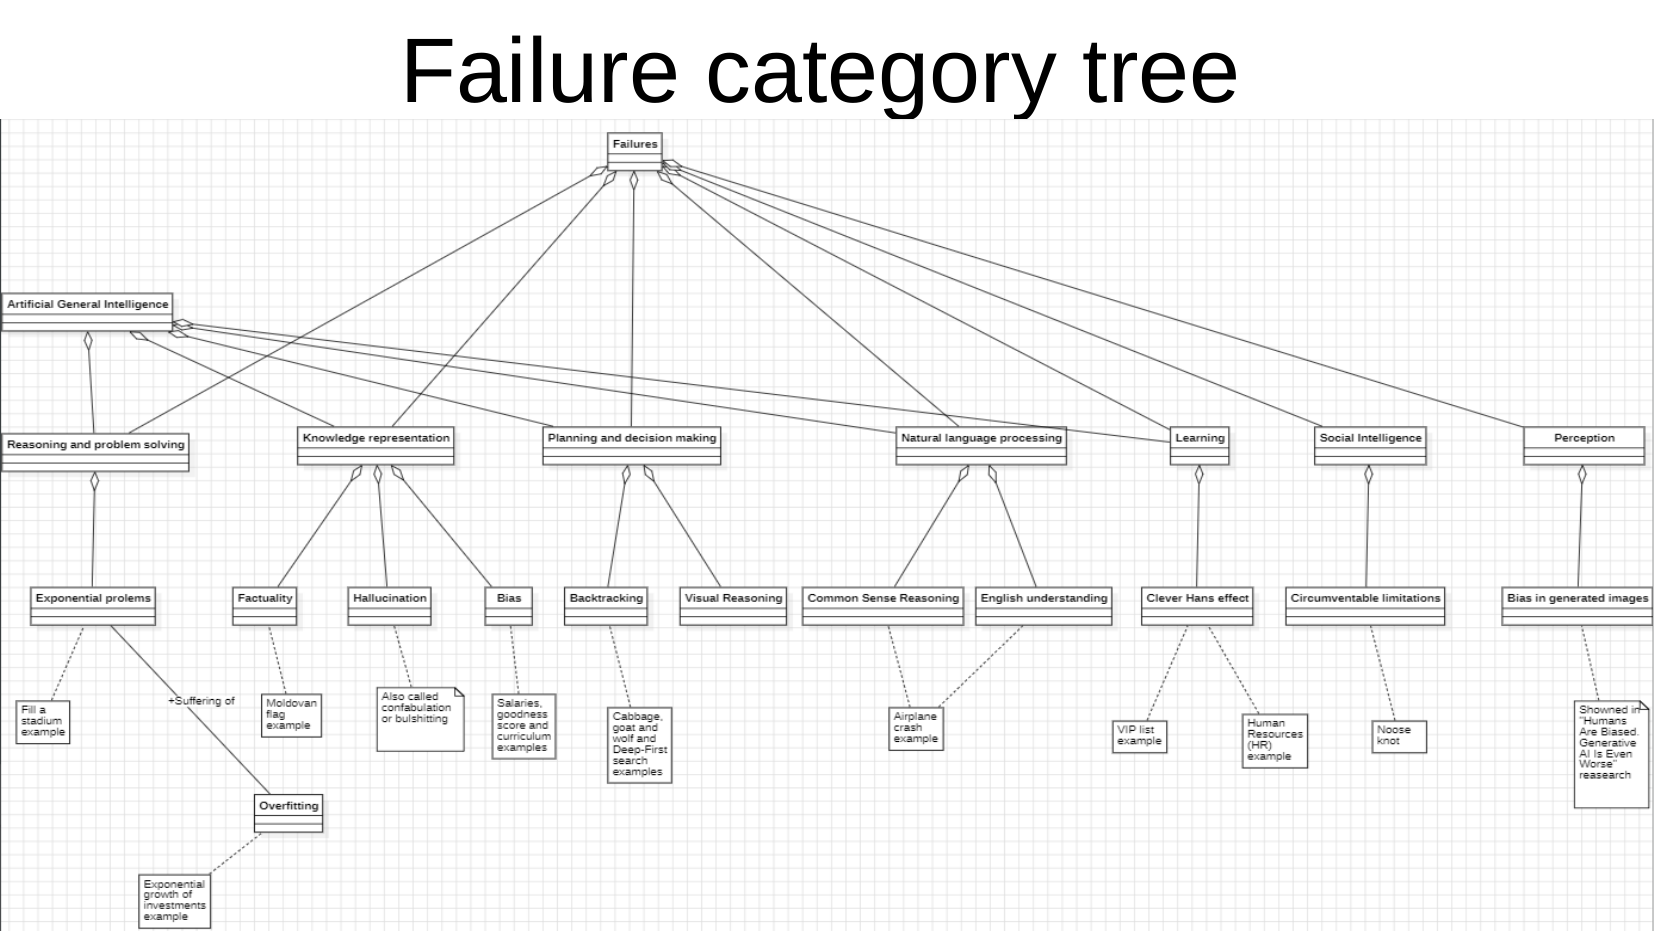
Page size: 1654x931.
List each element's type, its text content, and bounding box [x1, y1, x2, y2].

title Failure category tree [76, 19, 1565, 119]
picture [0, 119, 1654, 931]
